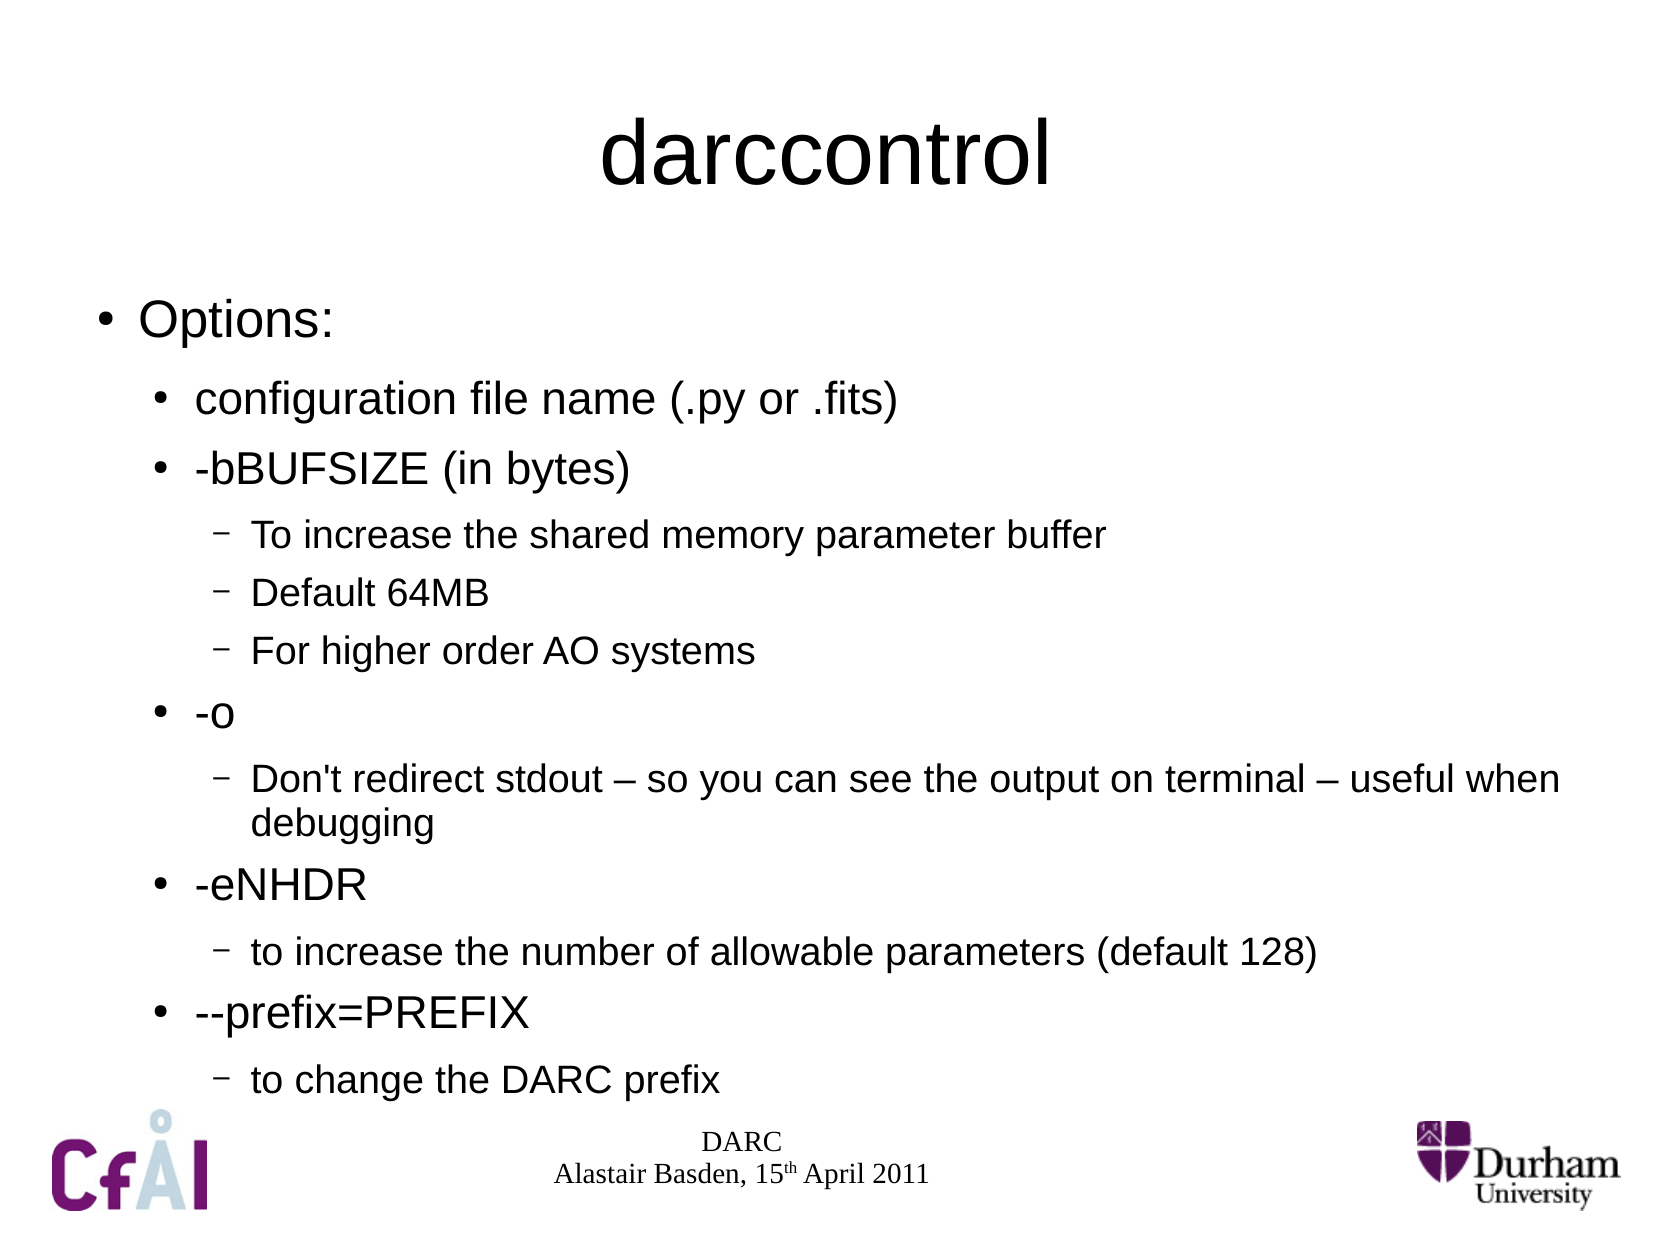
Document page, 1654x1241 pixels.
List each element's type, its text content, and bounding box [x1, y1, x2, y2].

picture [1417, 1121, 1621, 1211]
title darccontrol [82, 56, 1571, 250]
picture [52, 1109, 207, 1211]
list Options: configuration file name (.py or .fits) -bBUFSIZE (in bytes) To increase the shared memory parameter buffer Default 64MB For higher order AO systems -o Don't redirect stdout – so you can see the output on terminal – useful when debugging -eNHDR to increase the number of allowable parameters (default 128) --prefix=PREFIX to change the DARC prefix [82, 290, 1571, 1109]
